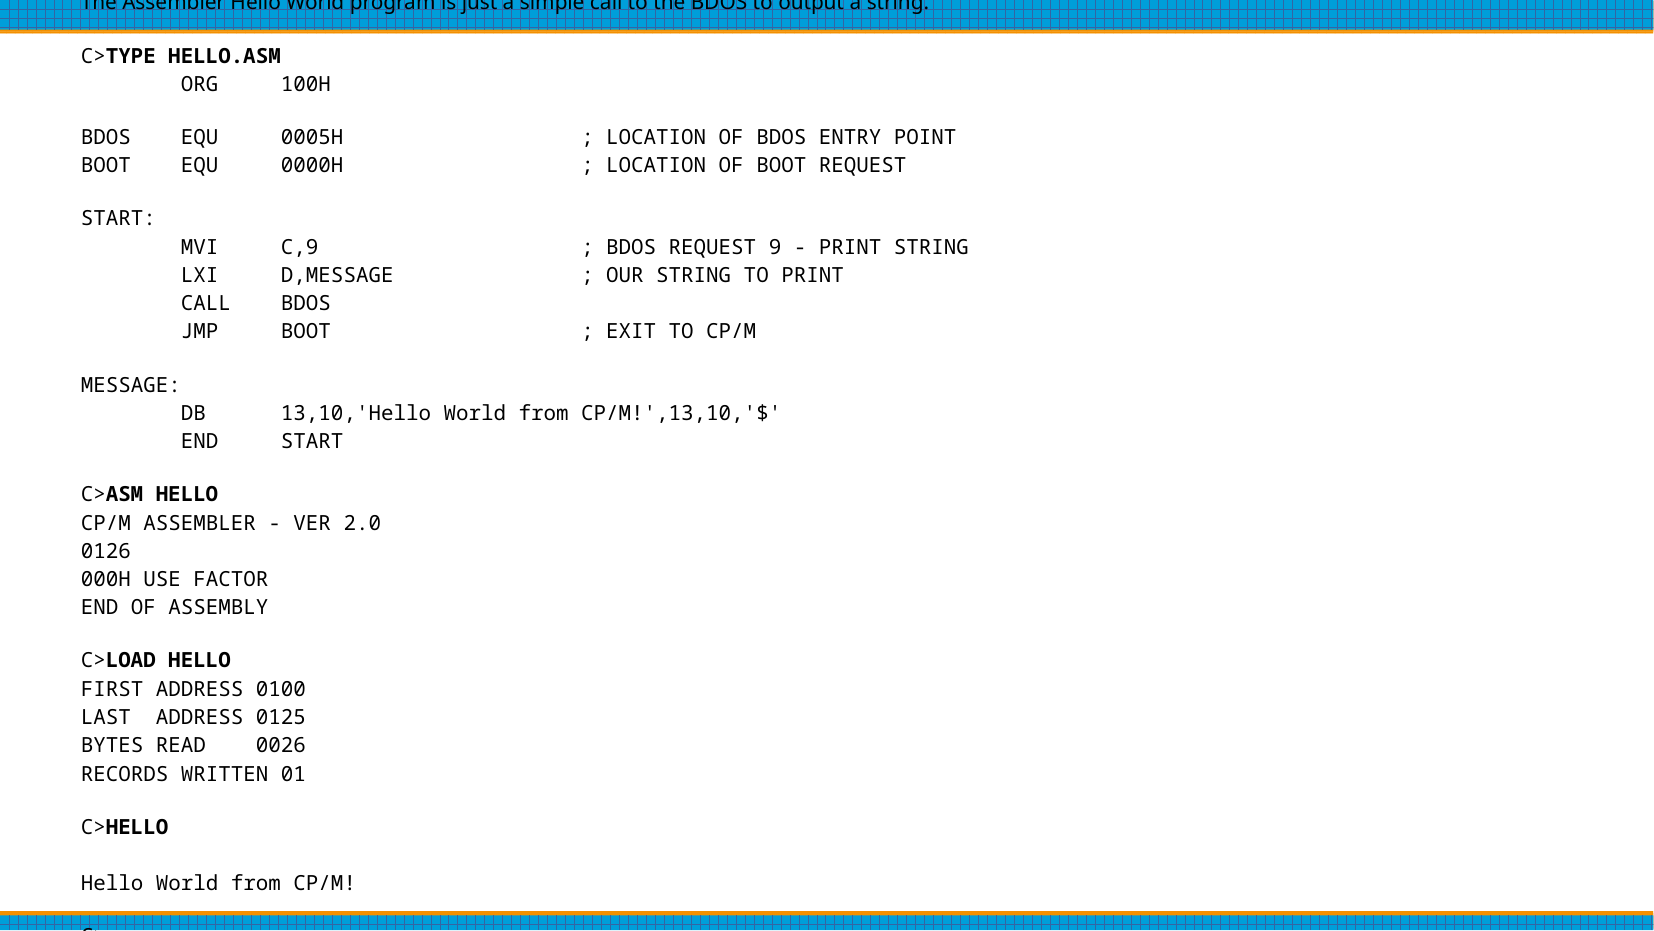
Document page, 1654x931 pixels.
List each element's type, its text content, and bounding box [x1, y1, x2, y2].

text_box The Assembler Hello World program is just a simple call to the BDOS to output a string. C>TYPE HELLO.ASM ORG 100H BDOS EQU 0005H ; LOCATION OF BDOS ENTRY POINT BOOT EQU 0000H ; LOCATION OF BOOT REQUEST START: MVI C,9 ; BDOS REQUEST 9 - PRINT STRING LXI D,MESSAGE ; OUR STRING TO PRINT CALL BDOS JMP BOOT ; EXIT TO CP/M MESSAGE: DB 13,10,'Hello World from CP/M!',13,10,'$' END START C>ASM HELLO CP/M ASSEMBLER - VER 2.0 0126 000H USE FACTOR END OF ASSEMBLY C>LOAD HELLO FIRST ADDRESS 0100 LAST ADDRESS 0125 BYTES READ 0026 RECORDS WRITTEN 01 C>HELLO Hello World from CP/M! C> [75, 75, 1241, 863]
